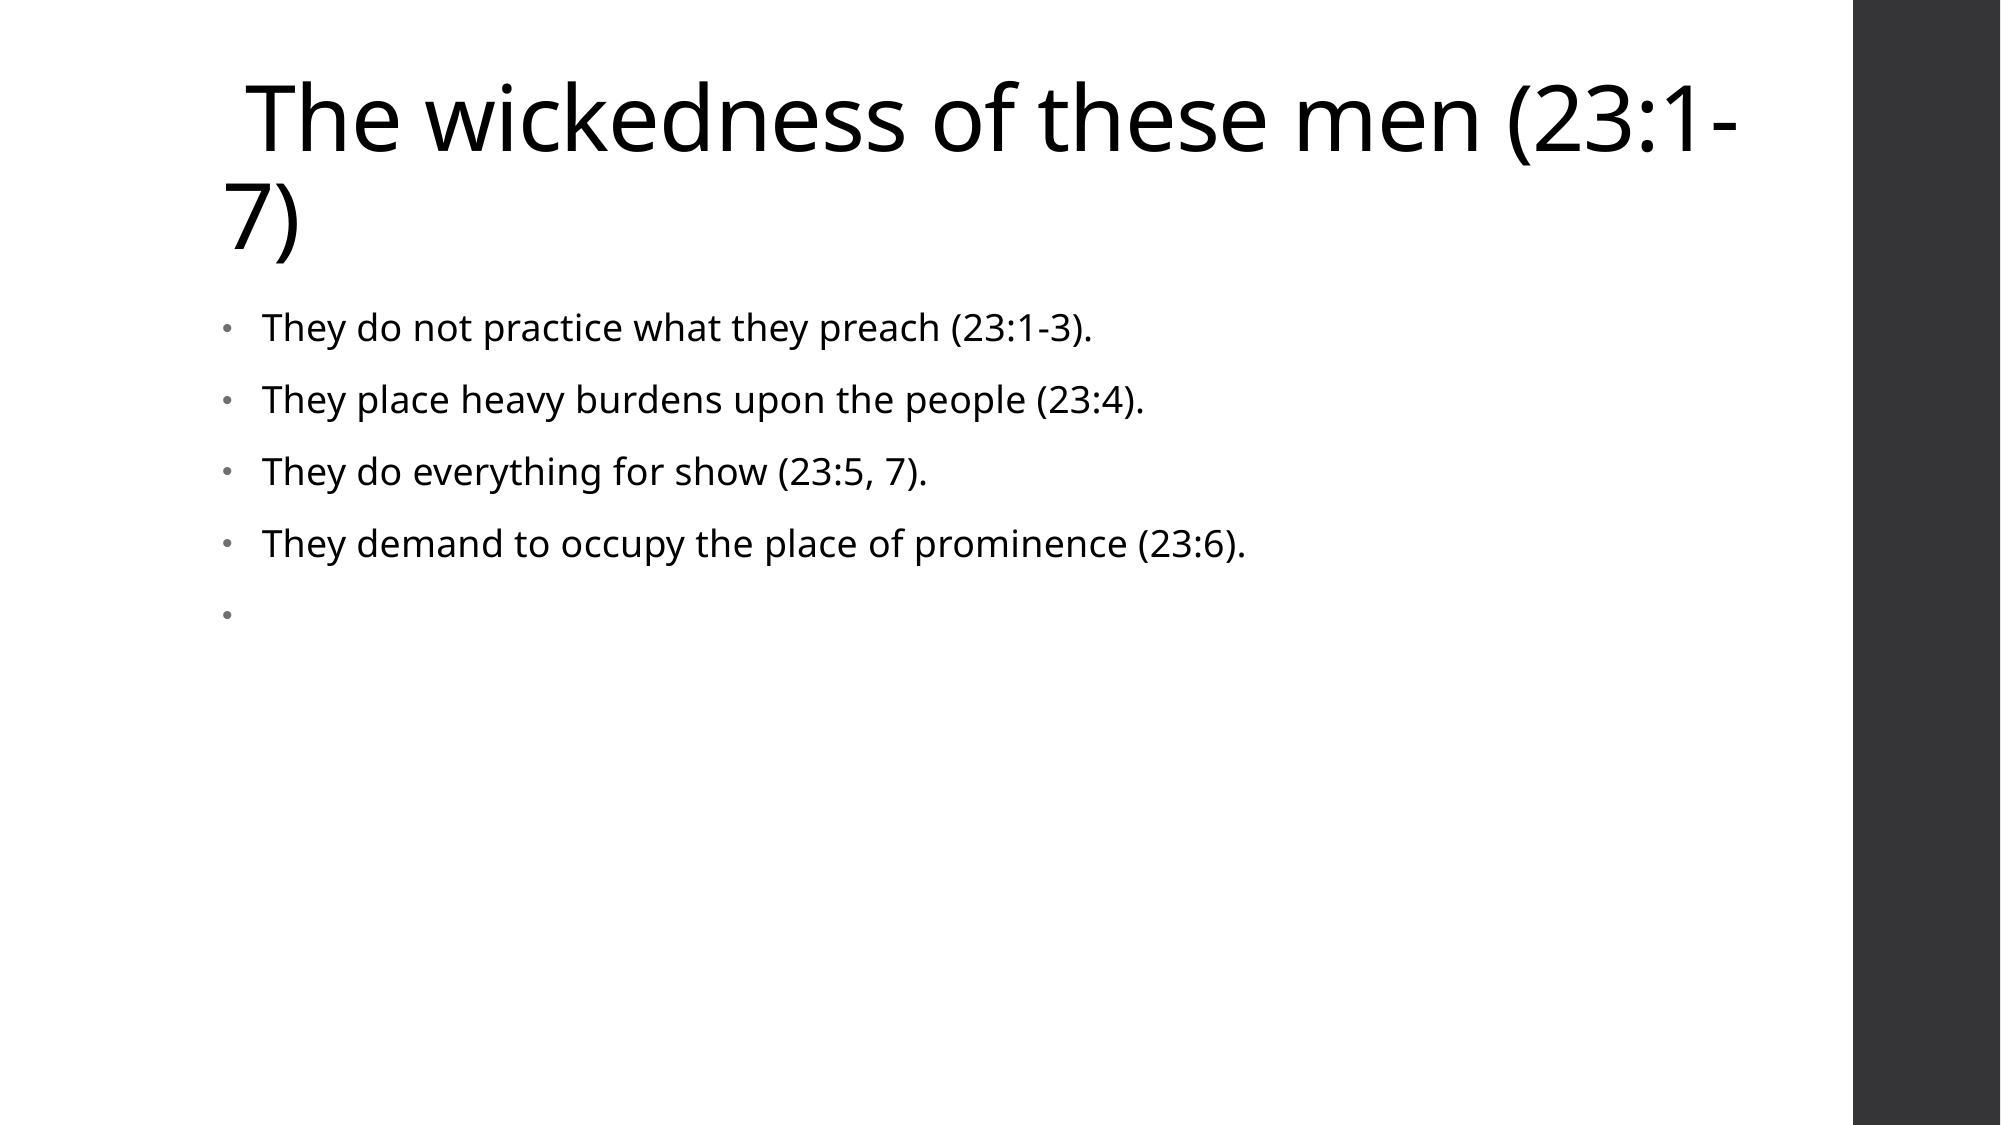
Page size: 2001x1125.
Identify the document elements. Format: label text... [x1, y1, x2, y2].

title The wickedness of these men (23:1-7) [206, 60, 1797, 278]
list They do not practice what they preach (23:1-3). They place heavy burdens upon the people (23:4). They do everything for show (23:5, 7). They demand to occupy the place of prominence (23:6). [206, 299, 1617, 1014]
